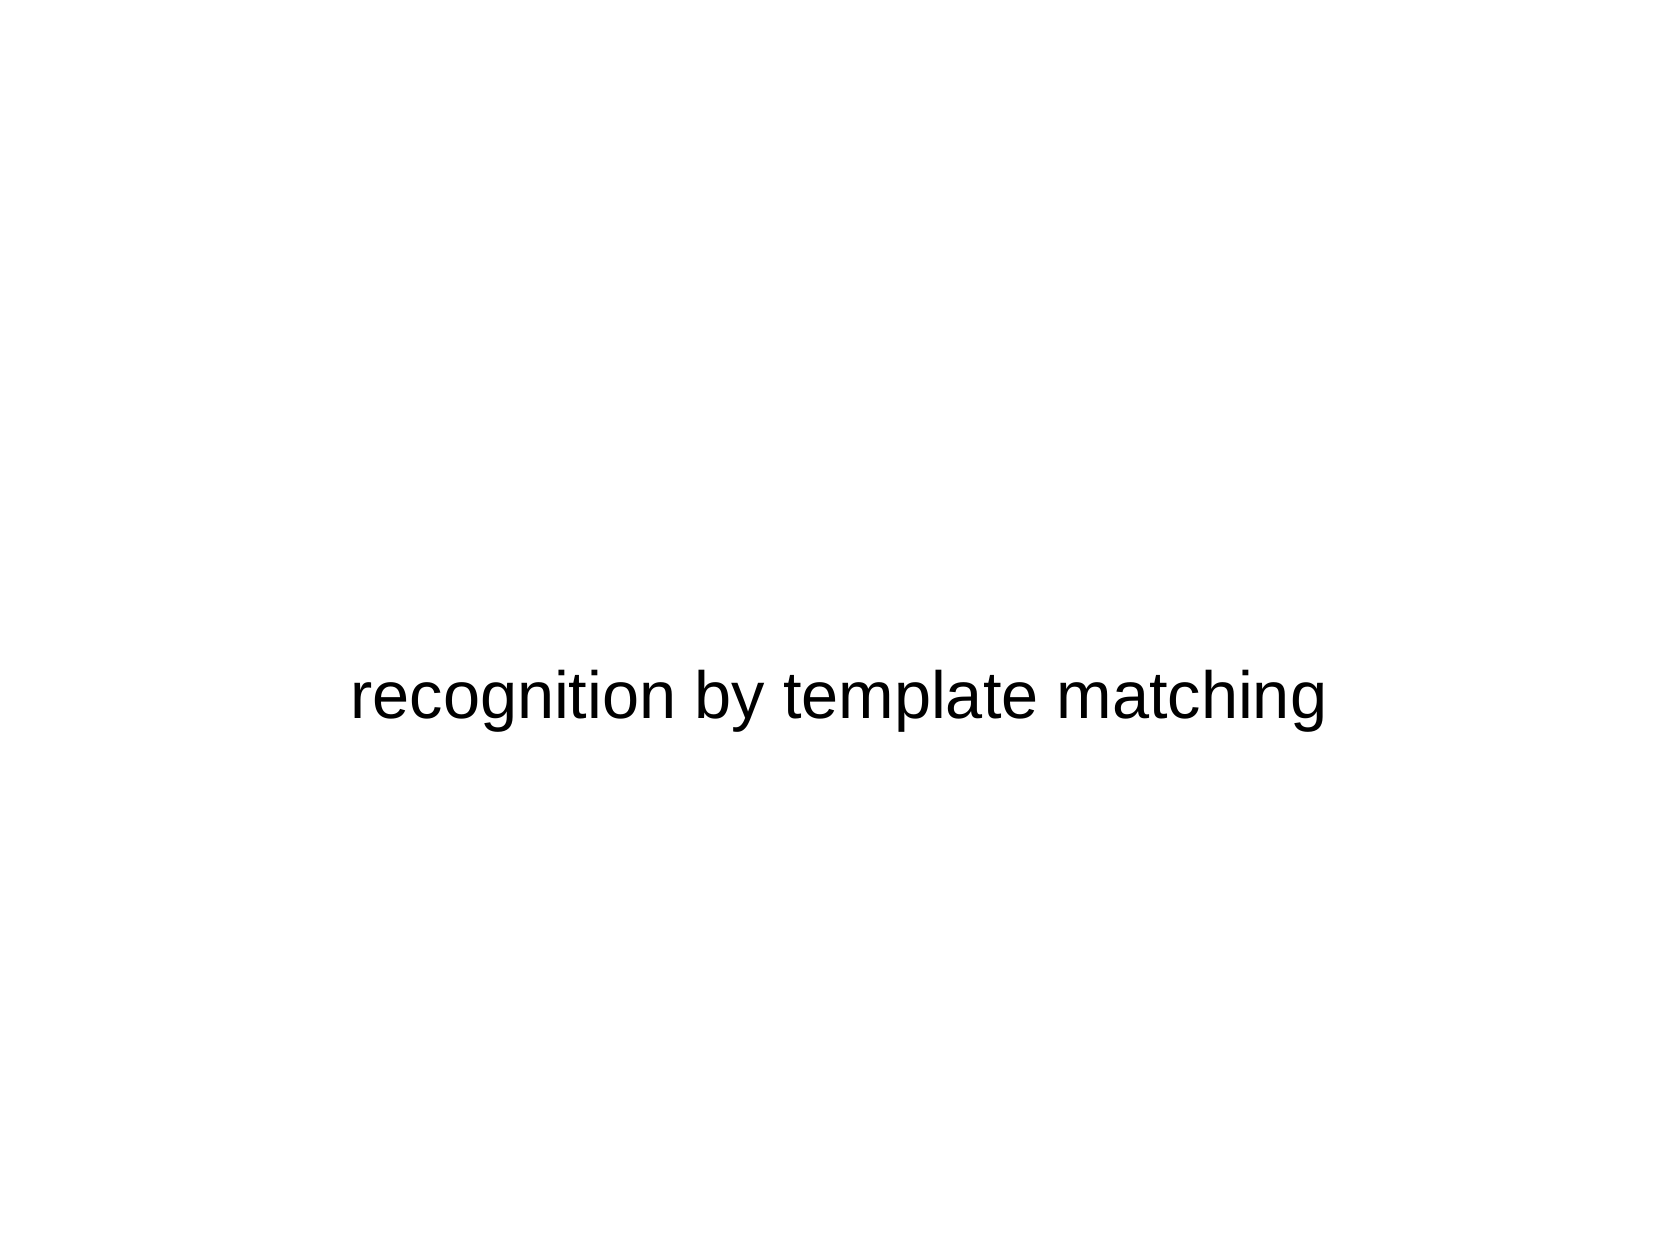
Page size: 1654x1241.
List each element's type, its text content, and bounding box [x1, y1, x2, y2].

subtitle recognition by template matching [25, 233, 1654, 1158]
